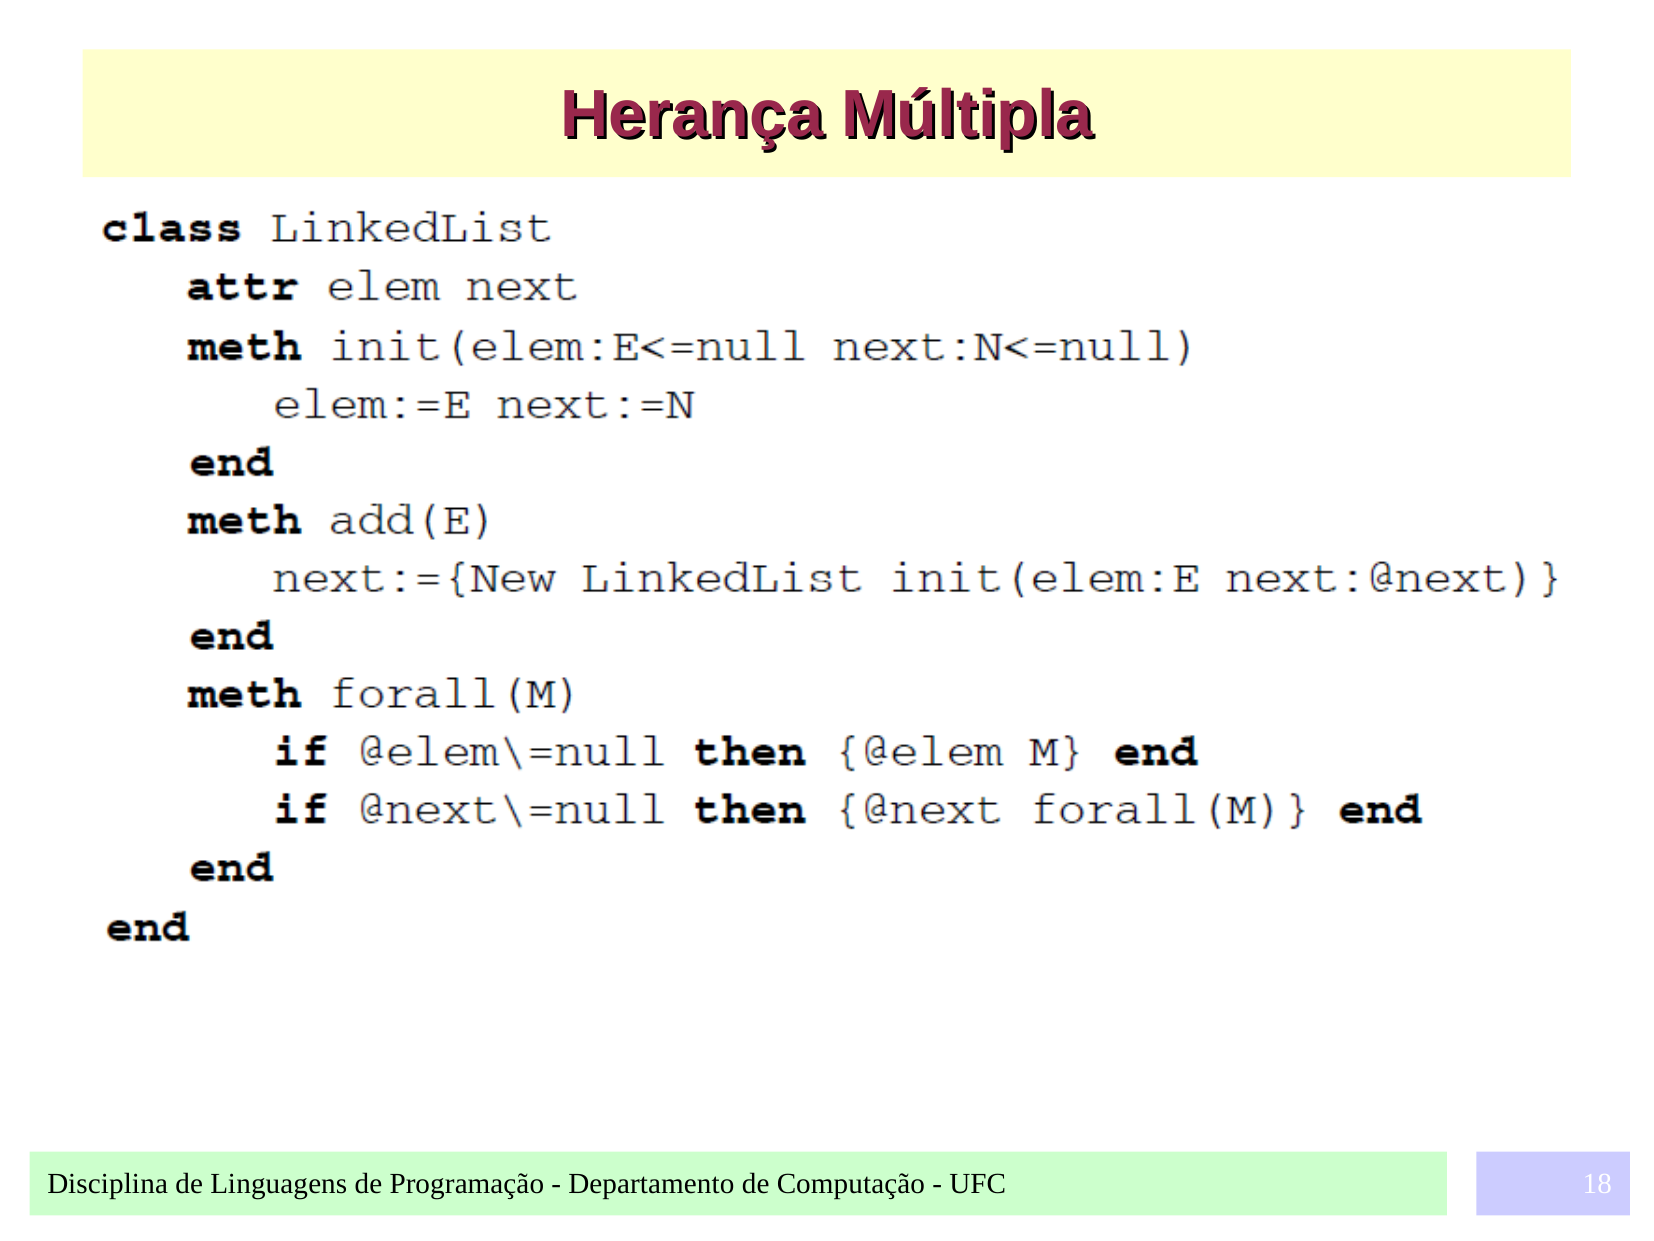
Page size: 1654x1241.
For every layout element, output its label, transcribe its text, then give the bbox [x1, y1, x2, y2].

picture [88, 206, 582, 306]
picture [104, 325, 1570, 945]
title Herança Múltipla [82, 49, 1571, 178]
